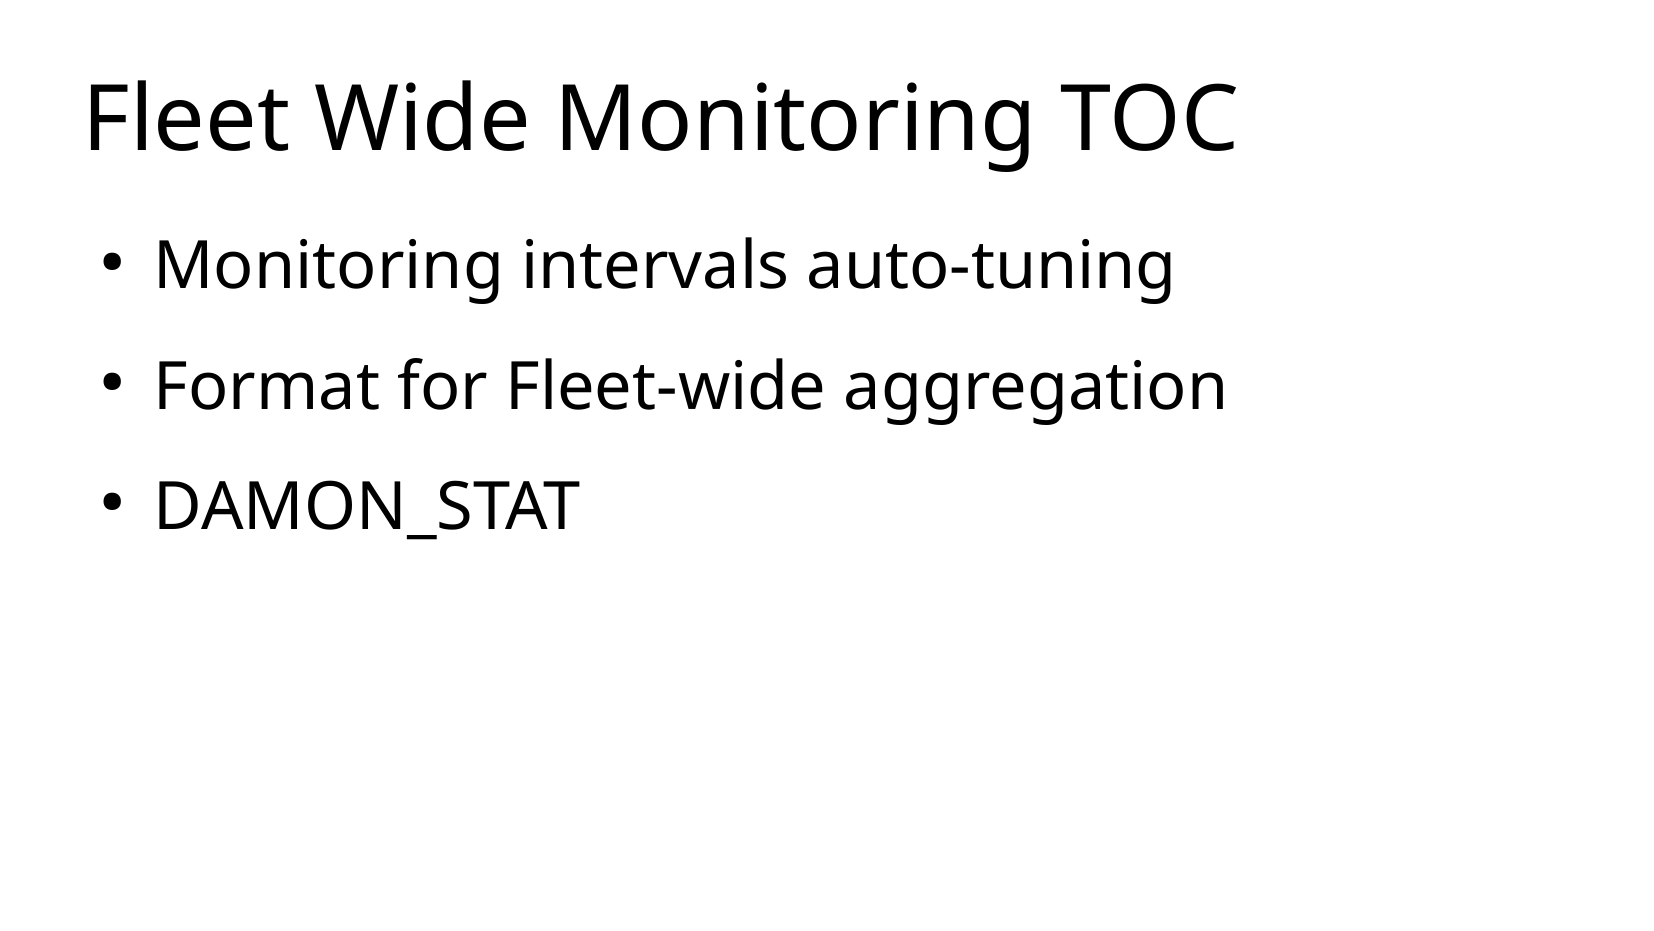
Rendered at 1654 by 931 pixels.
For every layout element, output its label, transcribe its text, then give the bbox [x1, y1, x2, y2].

list Monitoring intervals auto-tuning Format for Fleet-wide aggregation DAMON_STAT [82, 217, 1571, 758]
title Fleet Wide Monitoring TOC [82, 37, 1571, 193]
